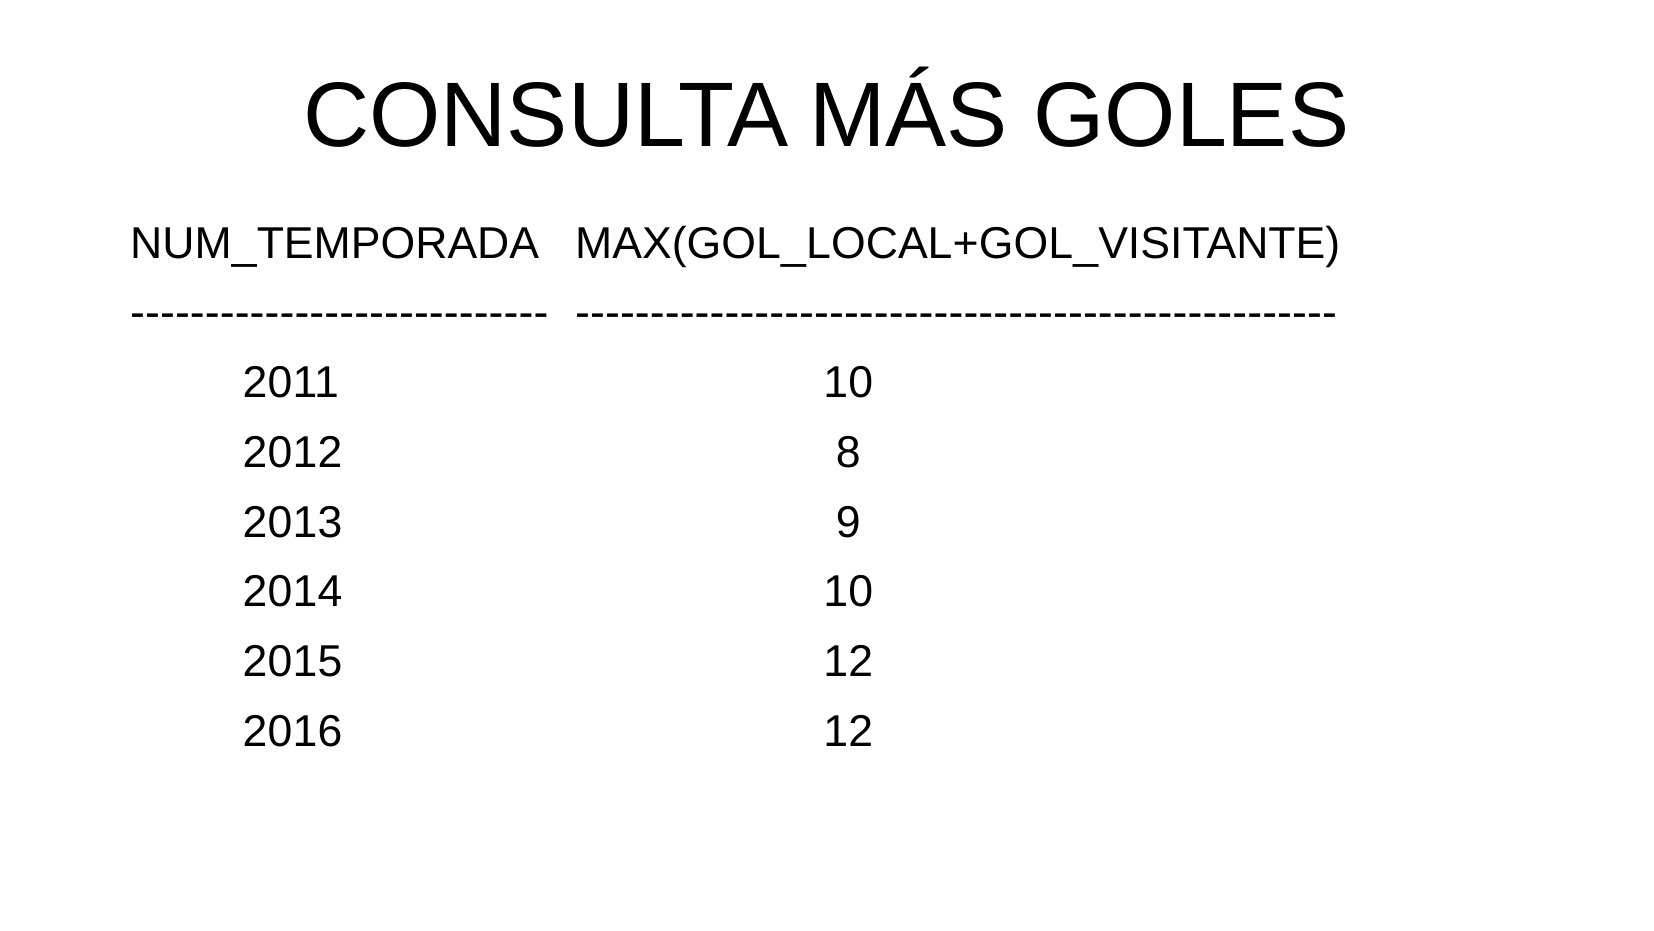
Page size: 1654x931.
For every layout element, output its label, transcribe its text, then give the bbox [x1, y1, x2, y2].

list NUM_TEMPORADA MAX(GOL_LOCAL+GOL_VISITANTE) ---------------------------- --------------------------------------------------- 2011 10 2012 8 2013 9 2014 10 2015 12 2016 12 [82, 217, 1571, 758]
title CONSULTA MÁS GOLES [82, 37, 1571, 193]
